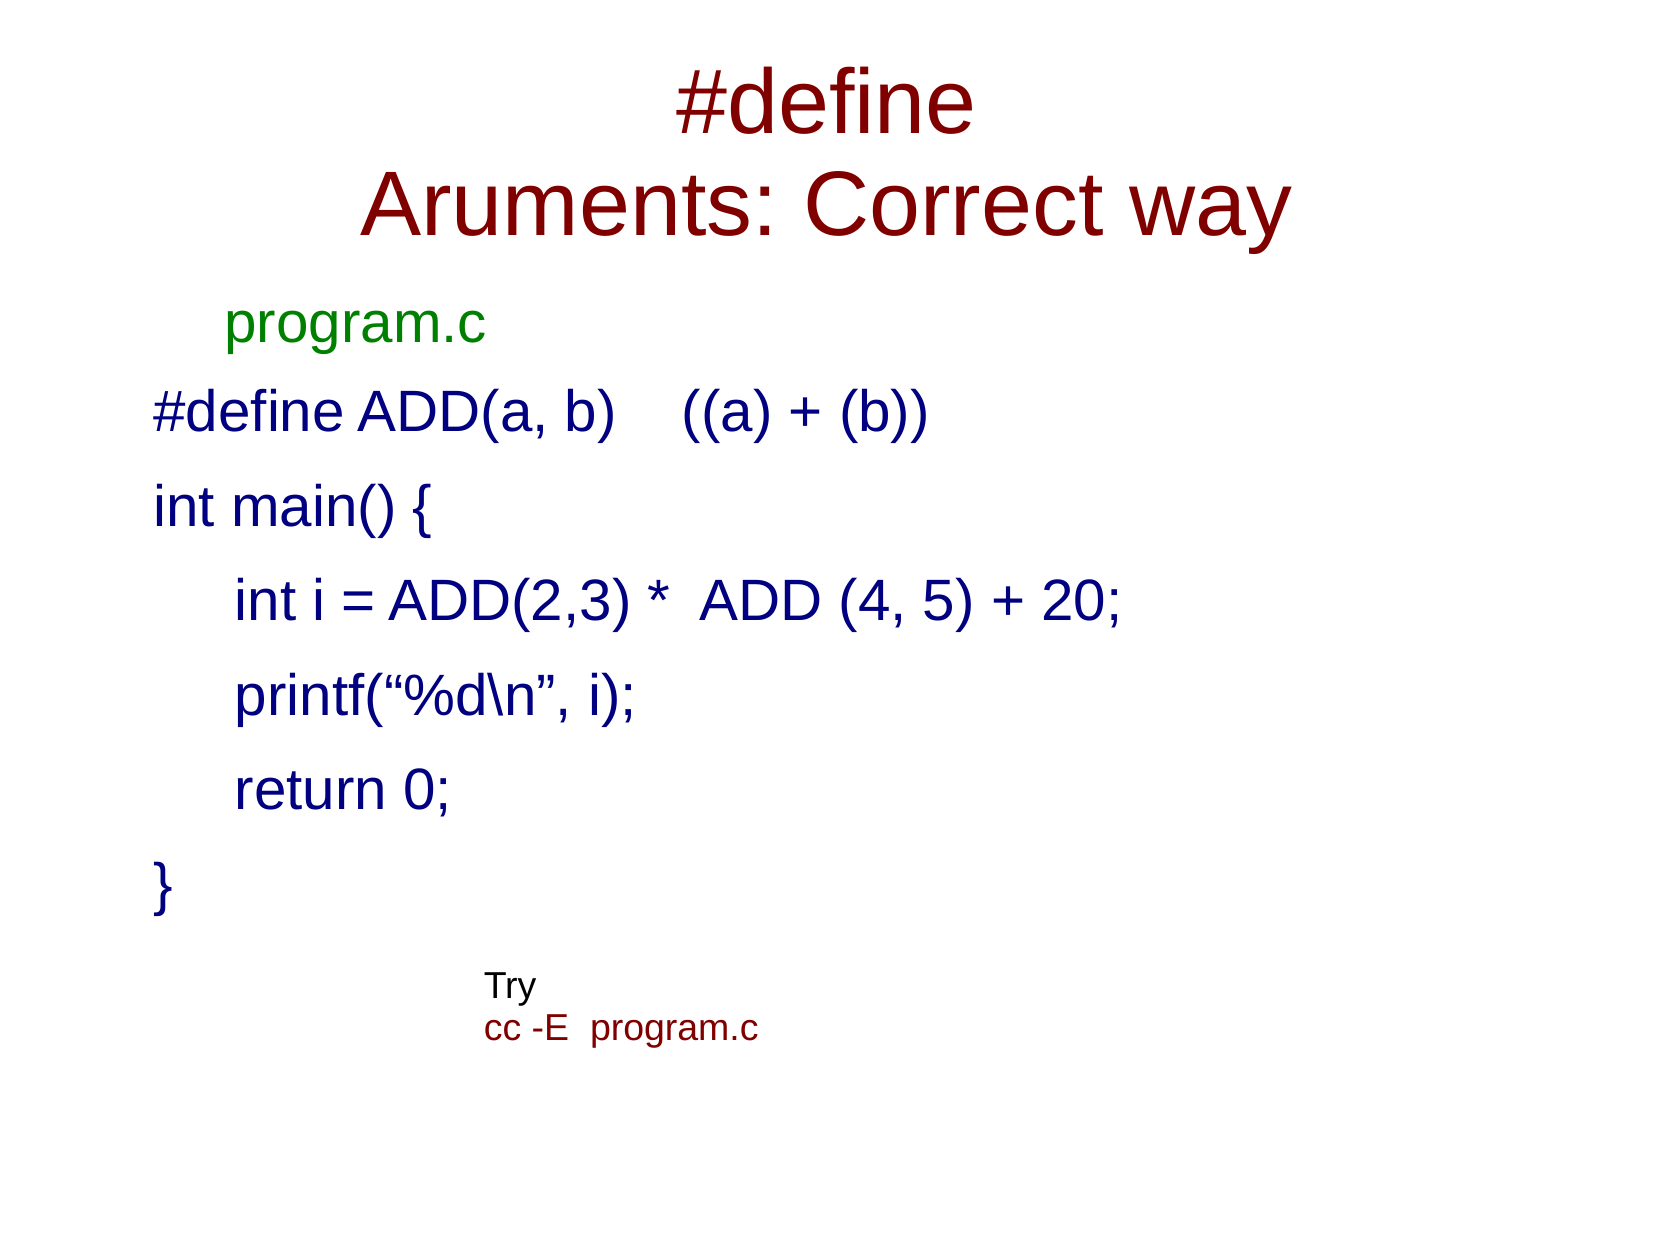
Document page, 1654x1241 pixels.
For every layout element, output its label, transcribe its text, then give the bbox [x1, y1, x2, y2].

text_box Try cc -E program.c [327, 956, 1430, 1165]
title #define Aruments: Correct way [82, 49, 1571, 257]
list program.c #define ADD(a, b) ((a) + (b)) int main() { int i = ADD(2,3) * ADD (4, 5) + 20; printf(“%d\n”, i); return 0; } [82, 290, 1170, 1010]
